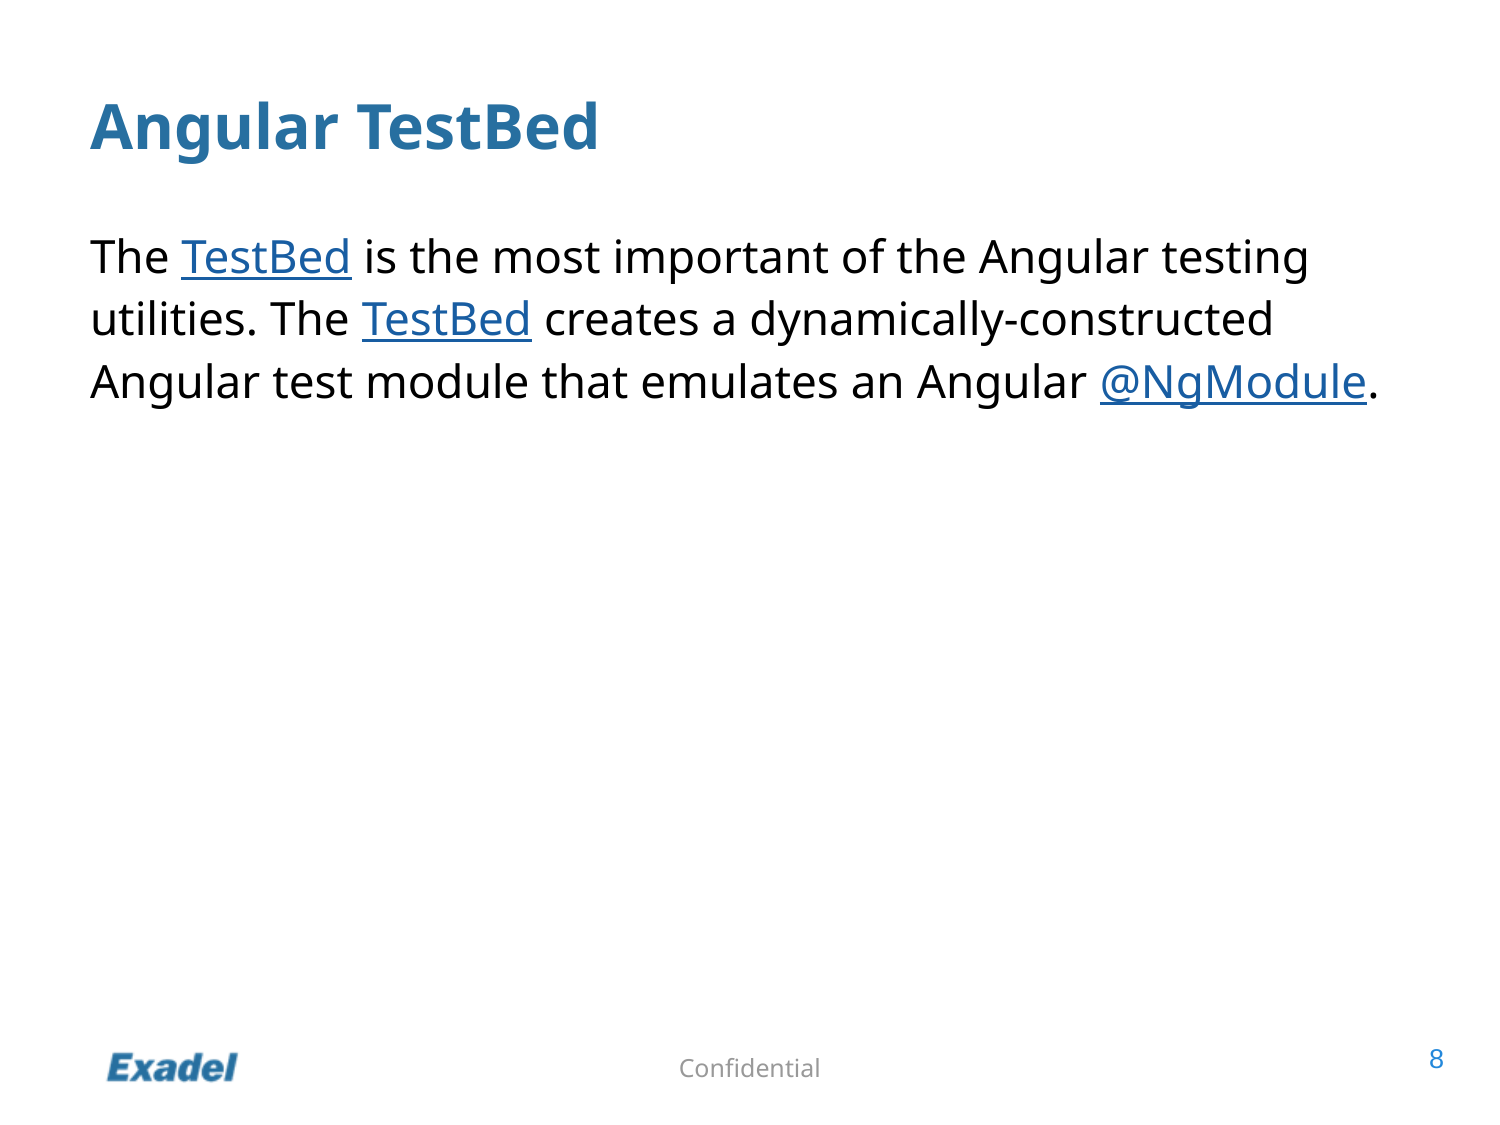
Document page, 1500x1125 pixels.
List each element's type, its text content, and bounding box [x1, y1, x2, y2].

title Angular TestBed [75, 57, 1425, 178]
list The TestBed is the most important of the Angular testing utilities. The TestBed creates a dynamically-constructed Angular test module that emulates an Angular @NgModule. [75, 212, 1425, 1028]
slide_number <number> [1369, 1014, 1460, 1101]
picture [75, 1039, 282, 1102]
